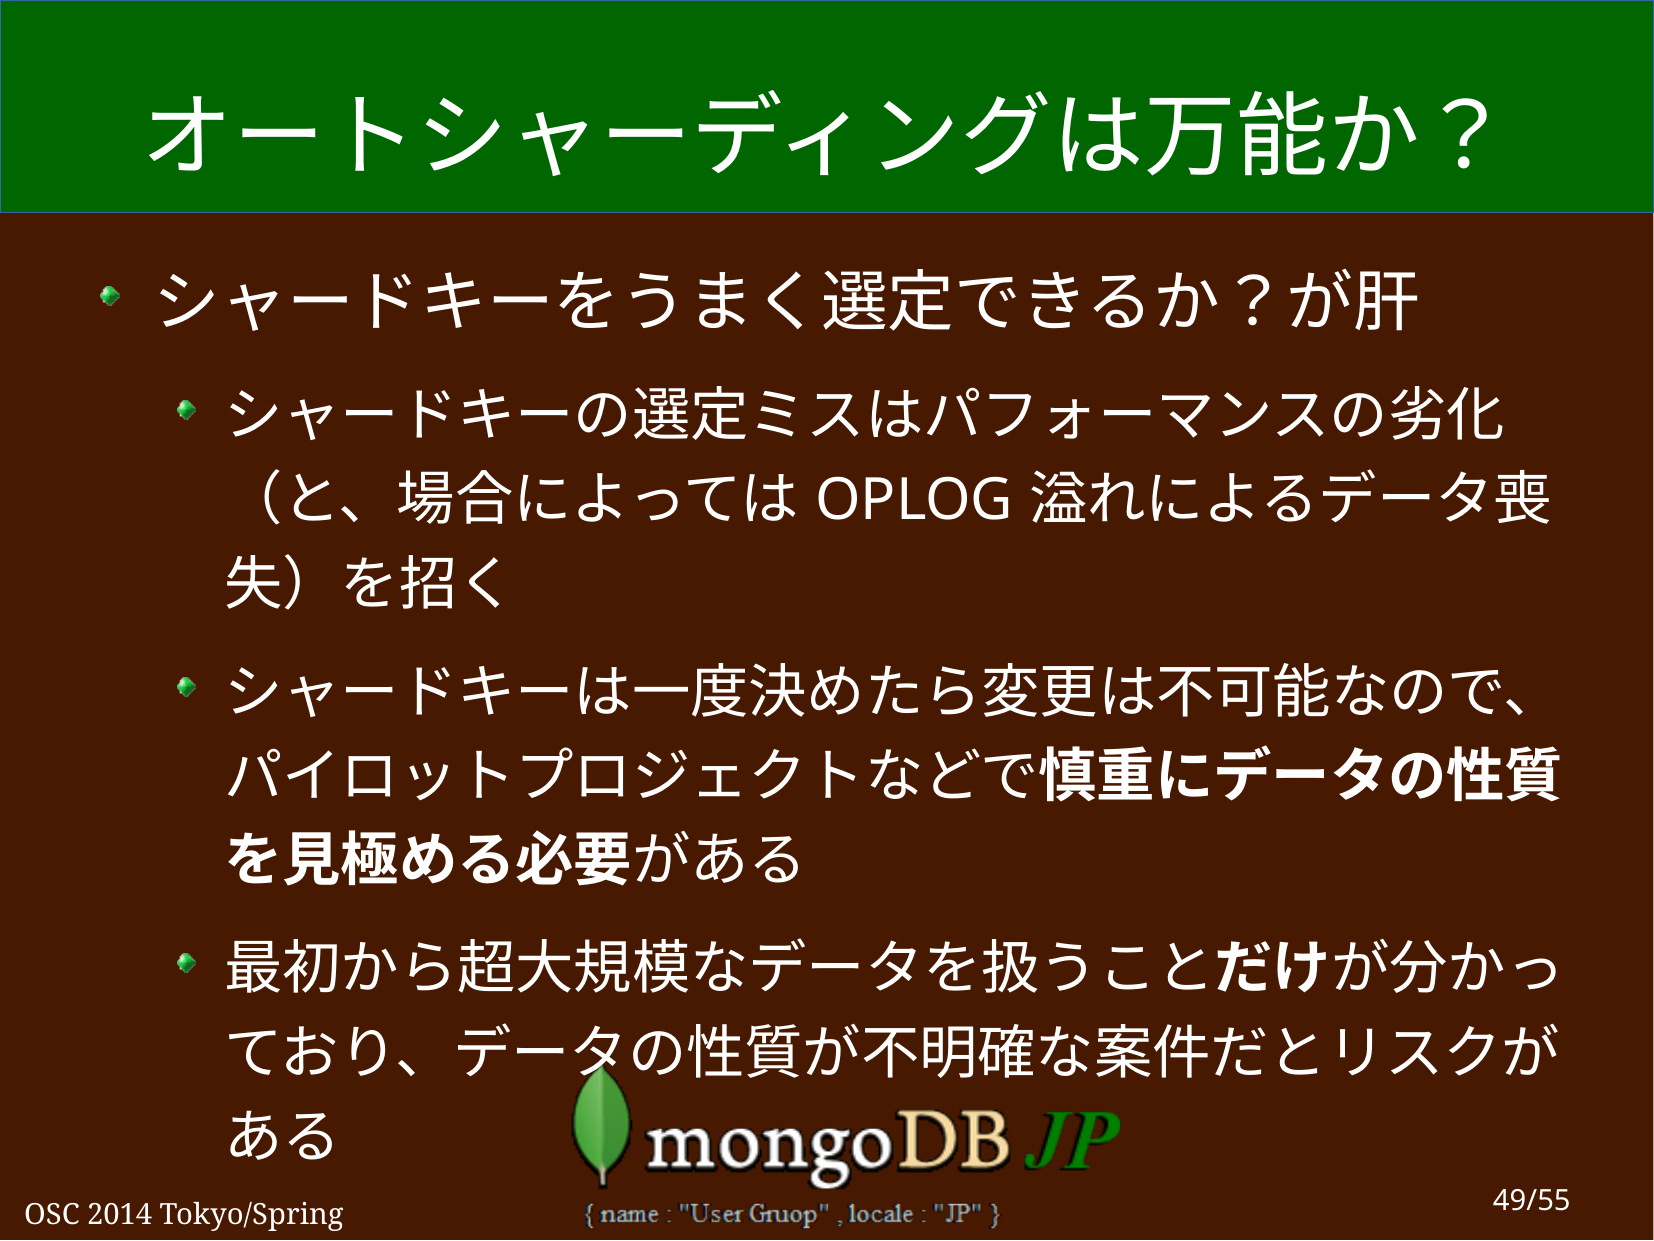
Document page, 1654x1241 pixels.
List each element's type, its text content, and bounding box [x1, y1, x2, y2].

title オートシャーディングは万能か？ [82, 49, 1571, 207]
picture [1009, 1065, 1017, 1071]
picture [988, 1058, 995, 1067]
picture [177, 968, 196, 973]
picture [1058, 1063, 1071, 1072]
picture [566, 1058, 1140, 1241]
picture [759, 1061, 788, 1065]
picture [638, 1058, 650, 1065]
picture [1129, 1063, 1140, 1070]
list シャードキーをうまく選定できるか？が肝 シャードキーの選定ミスはパフォーマンスの劣化（と、場合によってはOPLOG溢れによるデータ喪失）を招く シャードキーは一度決めたら変更は不可能なので、パイロットプロジェクトなどで慎重にデータの性質を見極める必要がある 最初から超大規模なデータを扱うことだけが分かっており、データの性質が不明確な案件だとリスクがある [82, 247, 1571, 968]
